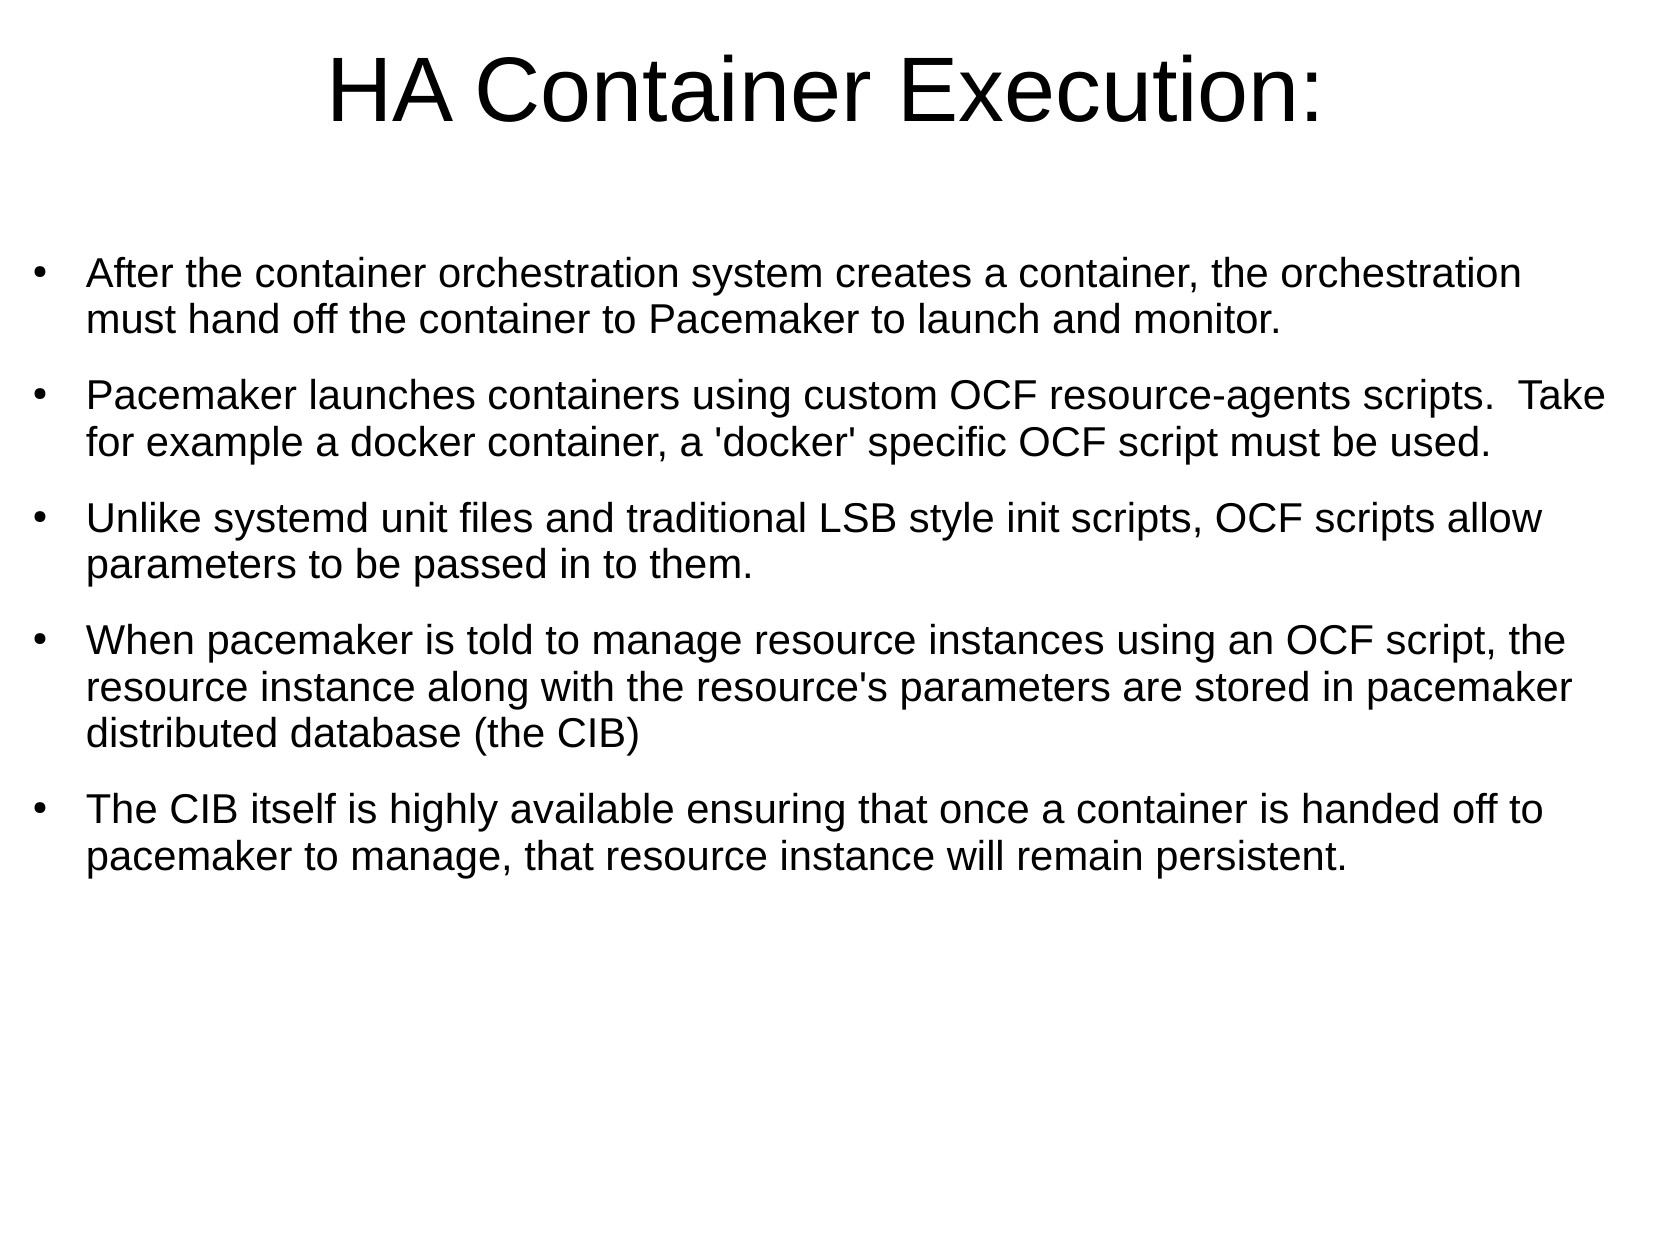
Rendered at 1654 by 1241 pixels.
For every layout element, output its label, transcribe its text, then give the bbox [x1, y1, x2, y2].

title HA Container Execution: [82, 13, 1571, 166]
list After the container orchestration system creates a container, the orchestration must hand off the container to Pacemaker to launch and monitor. Pacemaker launches containers using custom OCF resource-agents scripts. Take for example a docker container, a 'docker' specific OCF script must be used. Unlike systemd unit files and traditional LSB style init scripts, OCF scripts allow parameters to be passed in to them. When pacemaker is told to manage resource instances using an OCF script, the resource instance along with the resource's parameters are stored in pacemaker distributed database (the CIB) The CIB itself is highly available ensuring that once a container is handed off to pacemaker to manage, that resource instance will remain persistent. [15, 249, 1621, 1241]
